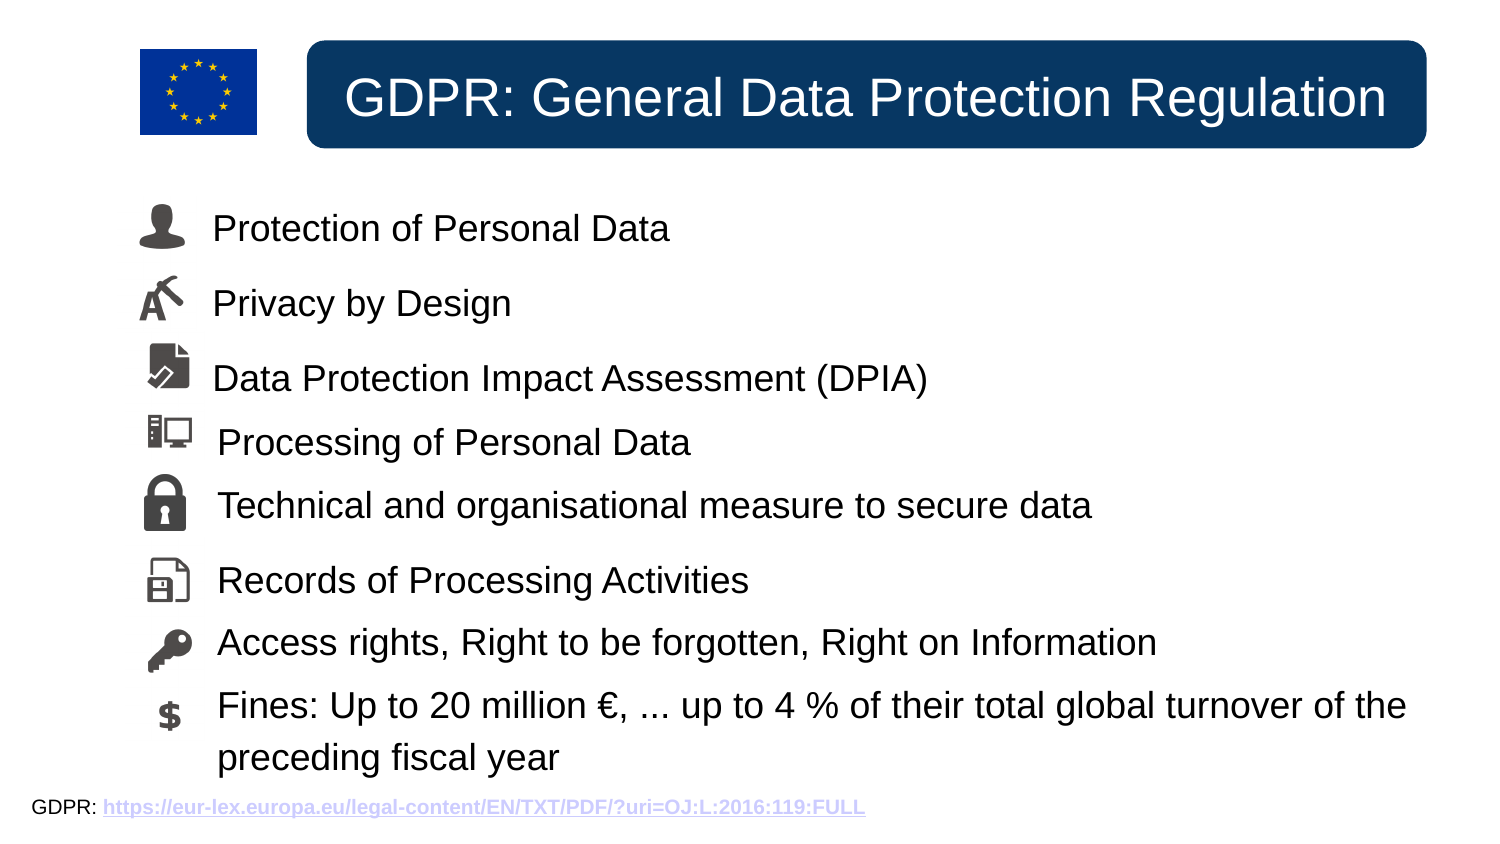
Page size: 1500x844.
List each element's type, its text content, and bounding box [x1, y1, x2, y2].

picture [140, 49, 257, 135]
text_box Privacy by Design [197, 257, 1467, 332]
picture [125, 537, 205, 741]
text_box Access rights, Right to be forgotten, Right on Information [205, 597, 1471, 660]
text_box Processing of Personal Data [142, 397, 1471, 460]
text_box Protection of Personal Data [137, 182, 1467, 257]
text_box GDPR: https://eur-lex.europa.eu/legal-content/EN/TXT/PDF/?uri=OJ:L:2016:119:FULL [16, 774, 1304, 834]
picture [137, 474, 193, 531]
picture [125, 409, 205, 460]
text_box Technical and organisational measure to secure data [142, 460, 1471, 535]
text_box Data Protection Impact Assessment (DPIA) [205, 332, 1467, 397]
picture [117, 196, 205, 407]
text_box GDPR: General Data Protection Regulation [306, 40, 1427, 149]
text_box Records of Processing Activities [142, 535, 1471, 597]
text_box Fines: Up to 20 million €, ... up to 4 % of their total global turnover of the preceding fiscal year [142, 660, 1471, 755]
